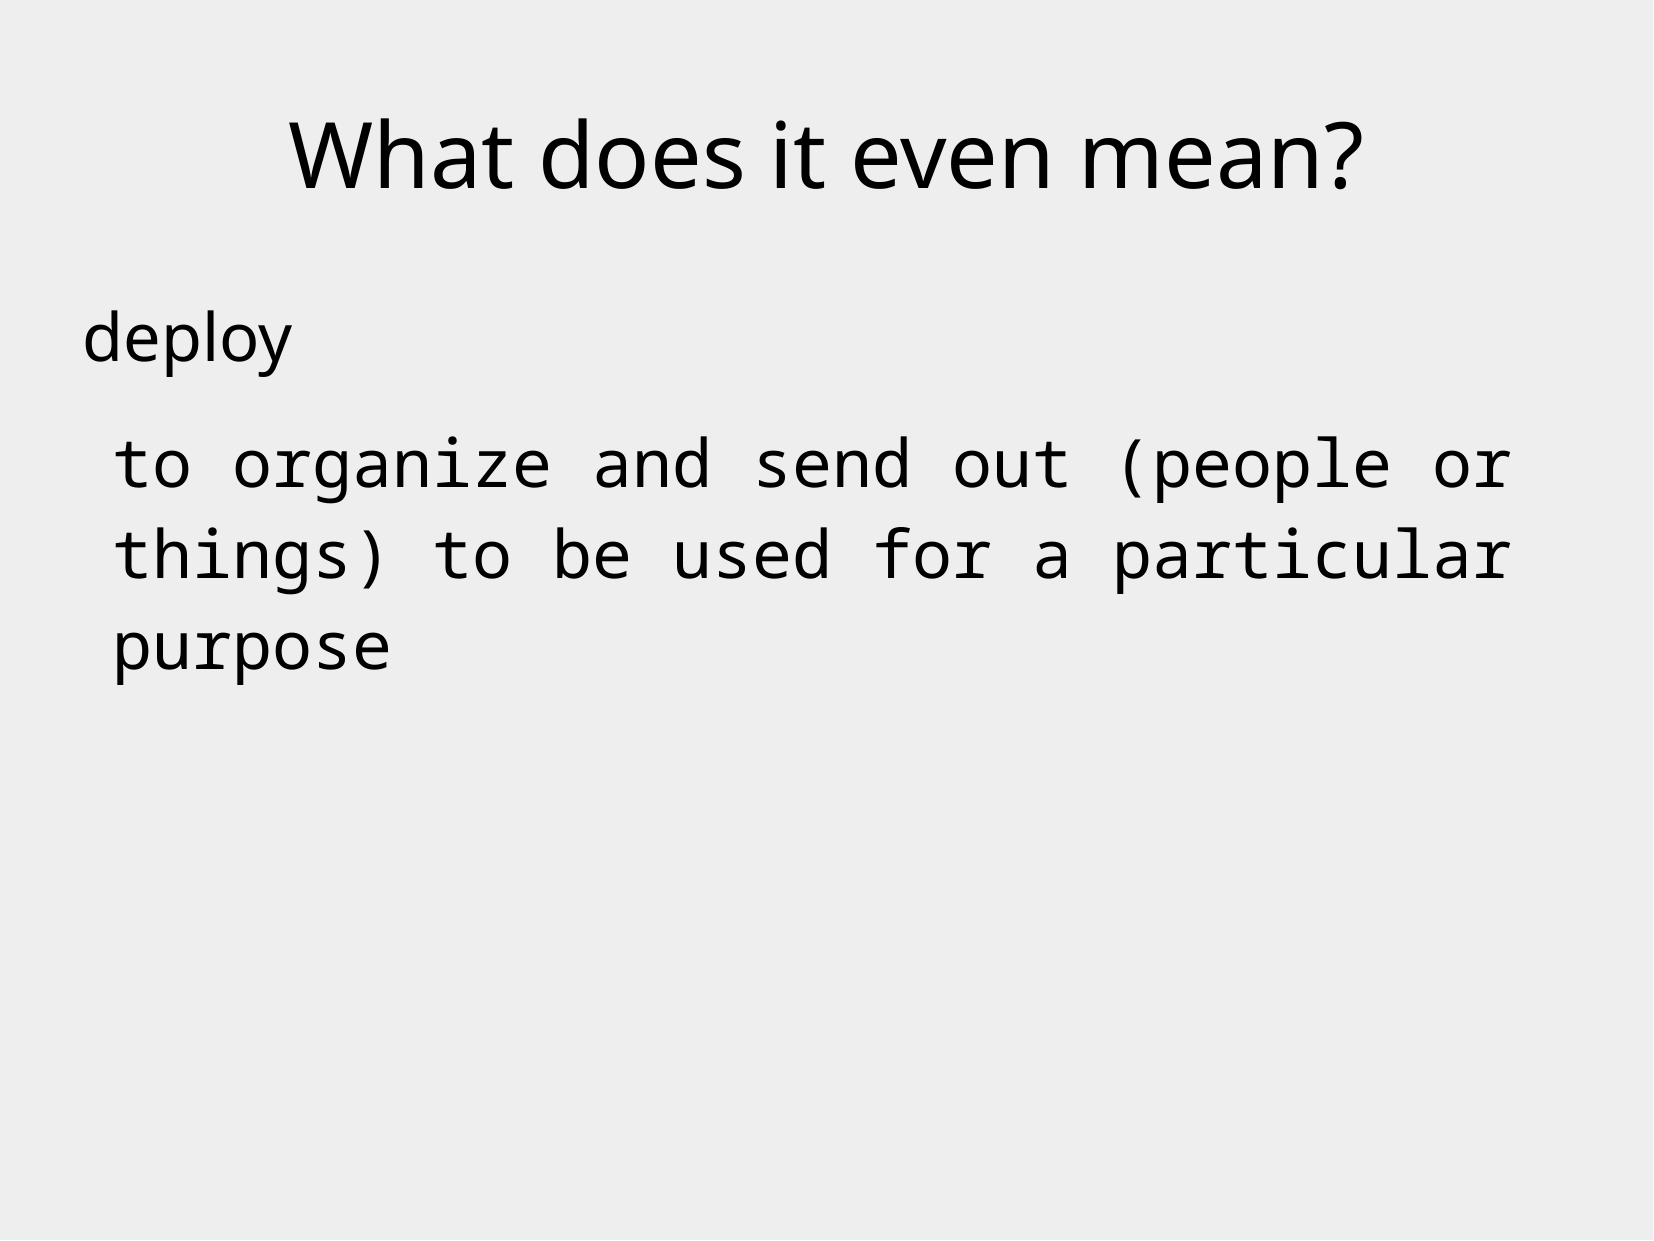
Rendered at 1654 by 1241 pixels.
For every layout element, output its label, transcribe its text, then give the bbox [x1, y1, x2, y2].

title What does it even mean? [82, 49, 1571, 257]
list deploy to organize and send out (people or things) to be used for a particular purpose [82, 290, 1571, 1010]
